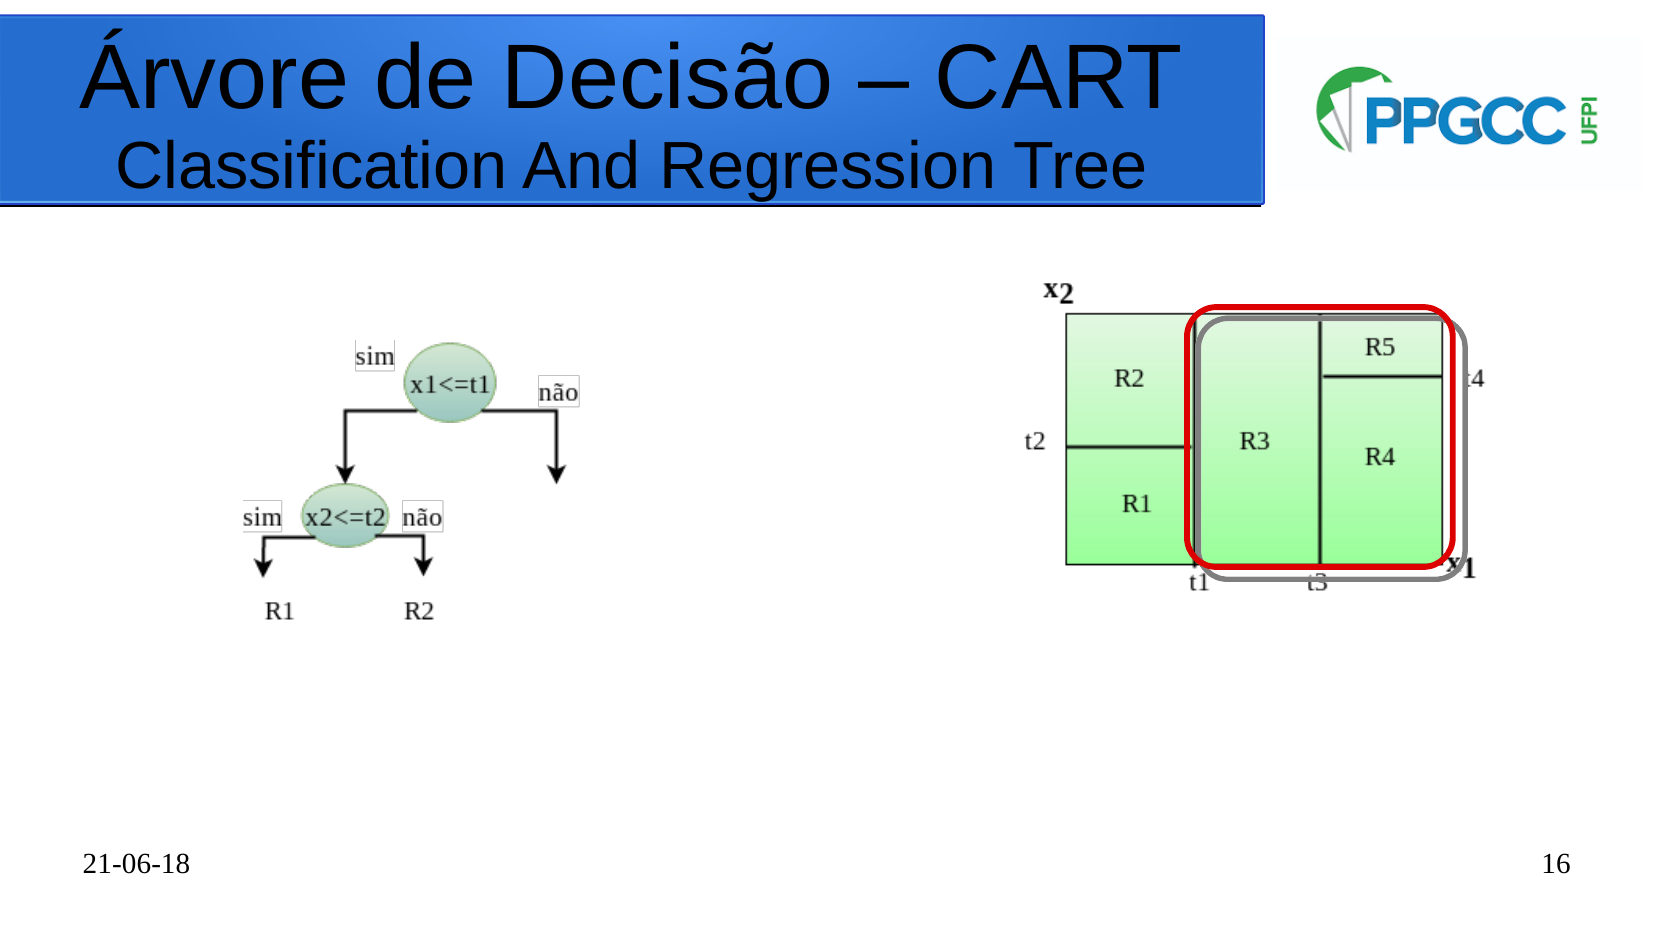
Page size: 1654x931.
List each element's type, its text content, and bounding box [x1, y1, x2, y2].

title Árvore de Decisão – CART Classification And Regression Tree [11, 26, 1252, 203]
picture [1275, 36, 1643, 190]
picture [243, 340, 581, 626]
picture [1003, 271, 1506, 597]
